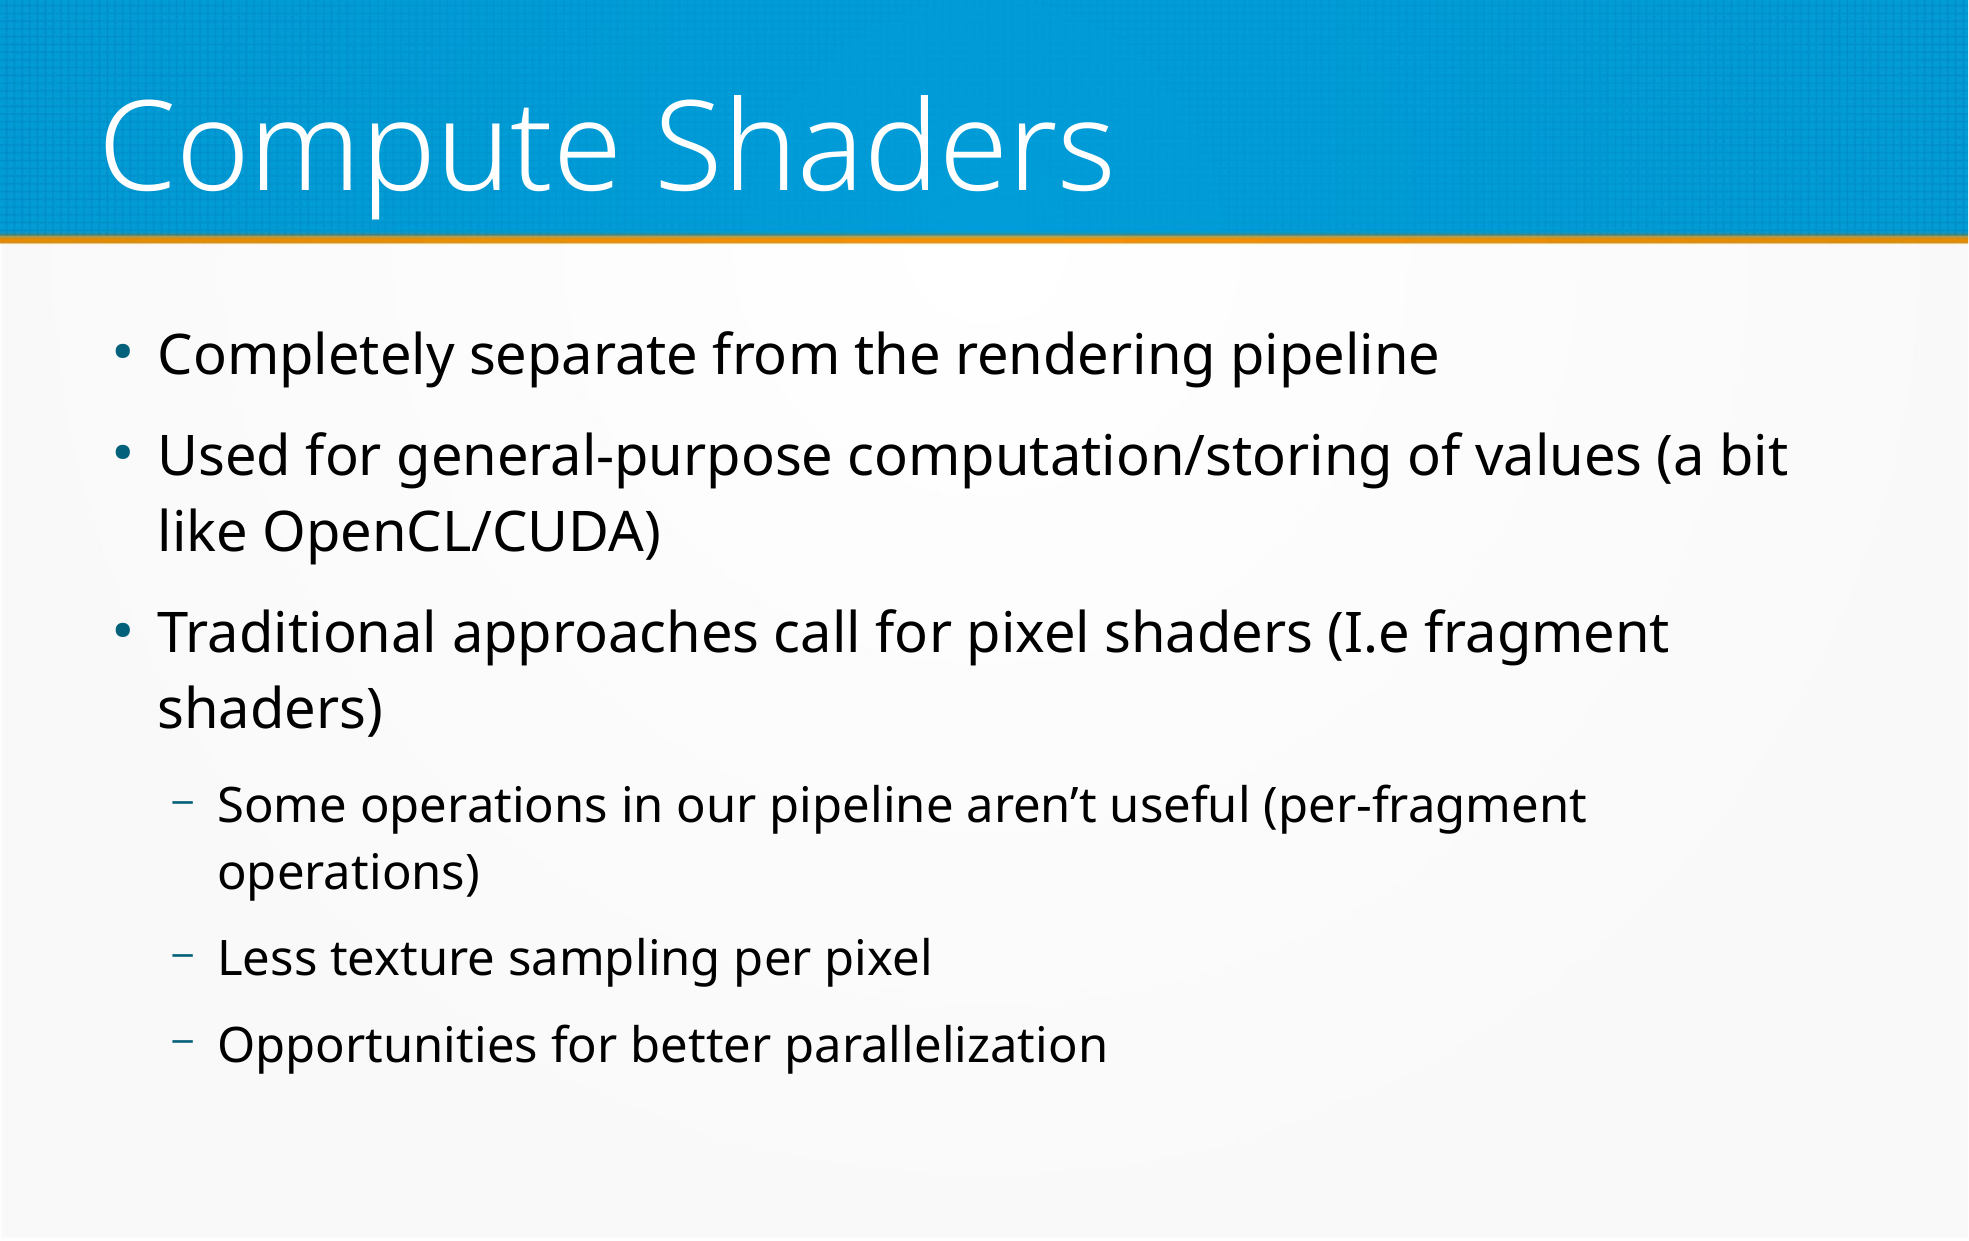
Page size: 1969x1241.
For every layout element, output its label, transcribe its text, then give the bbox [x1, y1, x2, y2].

title Compute Shaders [98, 19, 1870, 228]
list Completely separate from the rendering pipeline Used for general-purpose computation/storing of values (a bit like OpenCL/CUDA) Traditional approaches call for pixel shaders (I.e fragment shaders) Some operations in our pipeline aren’t useful (per-fragment operations) Less texture sampling per pixel Opportunities for better parallelization [98, 315, 1860, 1081]
picture [0, 233, 1969, 1241]
